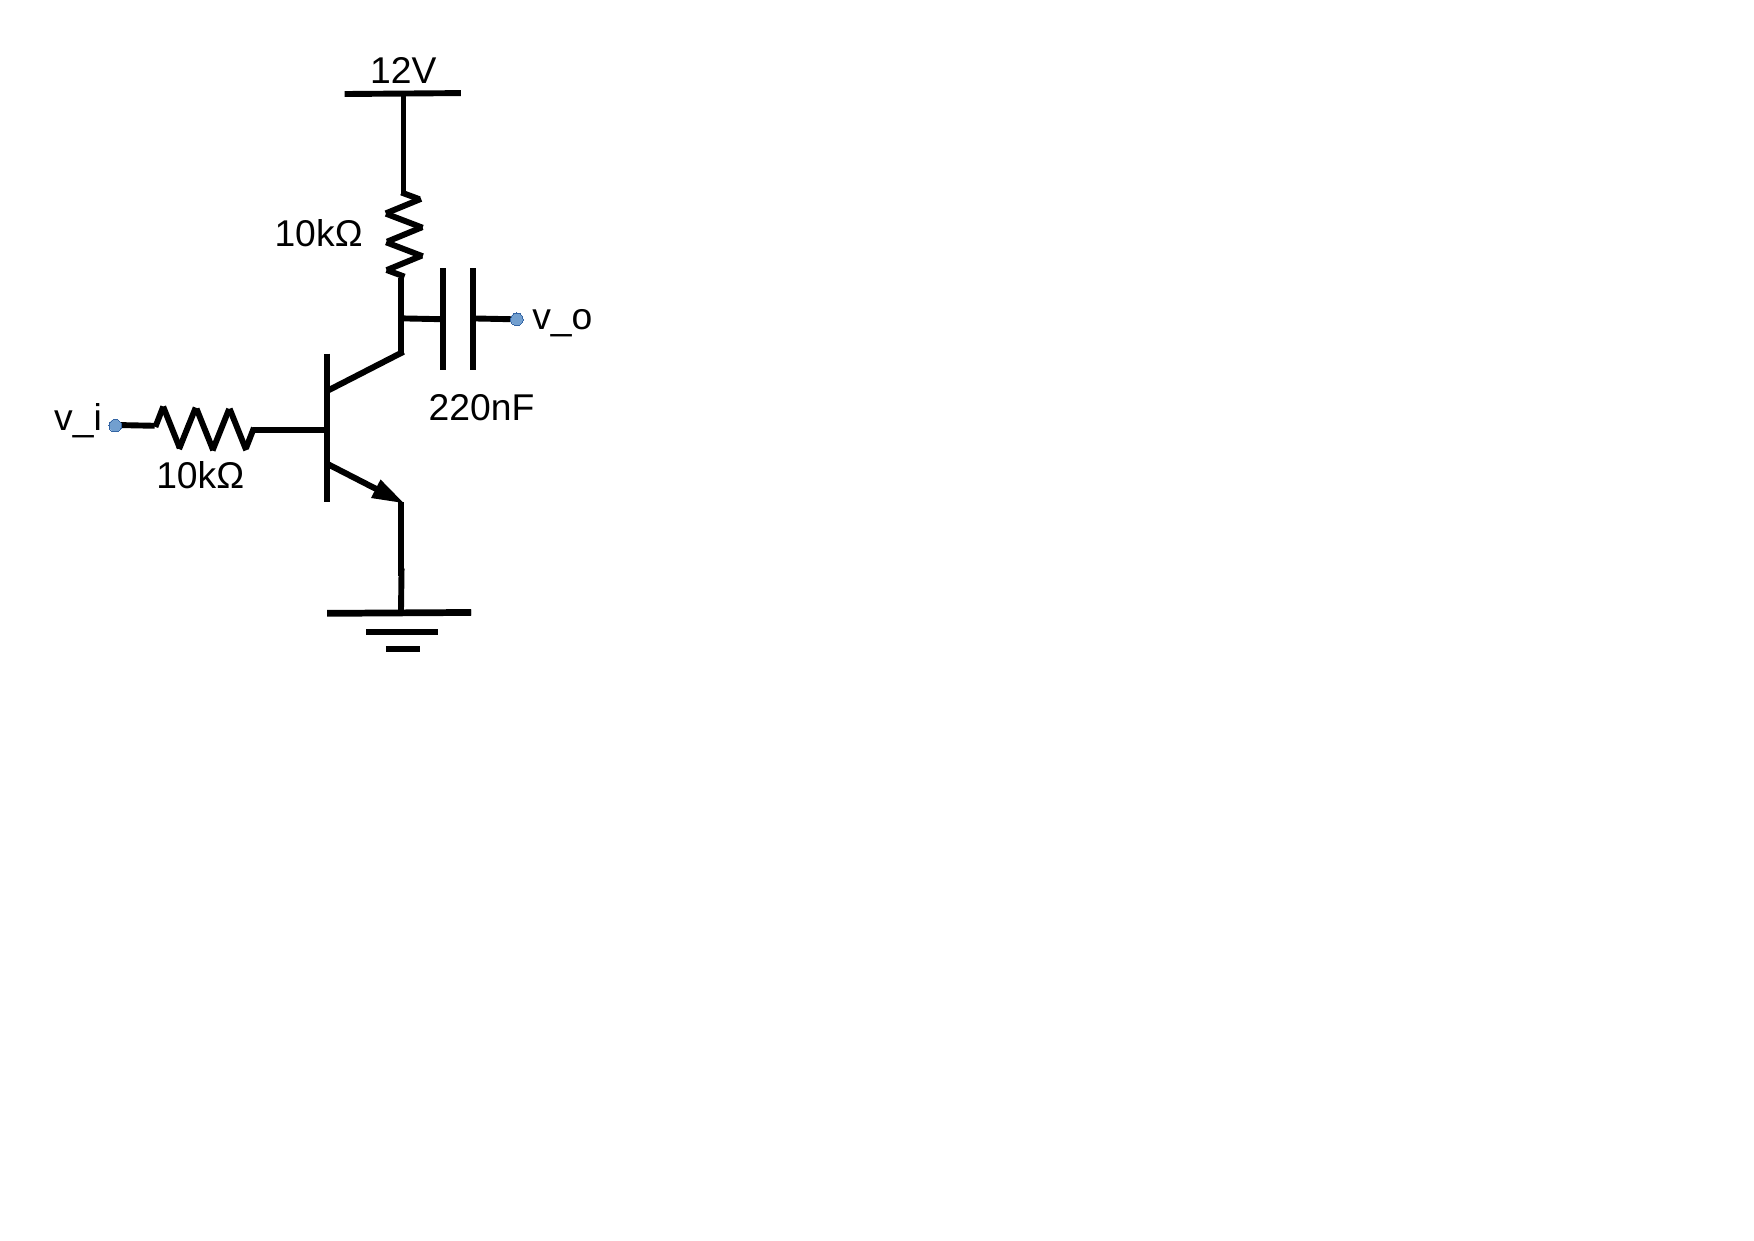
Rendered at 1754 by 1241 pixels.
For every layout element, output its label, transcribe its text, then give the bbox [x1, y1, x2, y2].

text_box [404, 273, 440, 316]
text_box v_o [517, 288, 608, 382]
text_box 10kΩ [259, 205, 378, 299]
text_box 220nF [414, 379, 550, 473]
text_box v_i [39, 389, 117, 482]
text_box [117, 419, 122, 432]
text_box 12V [355, 41, 452, 135]
text_box [253, 273, 398, 427]
text_box [253, 433, 398, 578]
text_box [330, 273, 550, 578]
text_box 10kΩ [141, 447, 260, 541]
